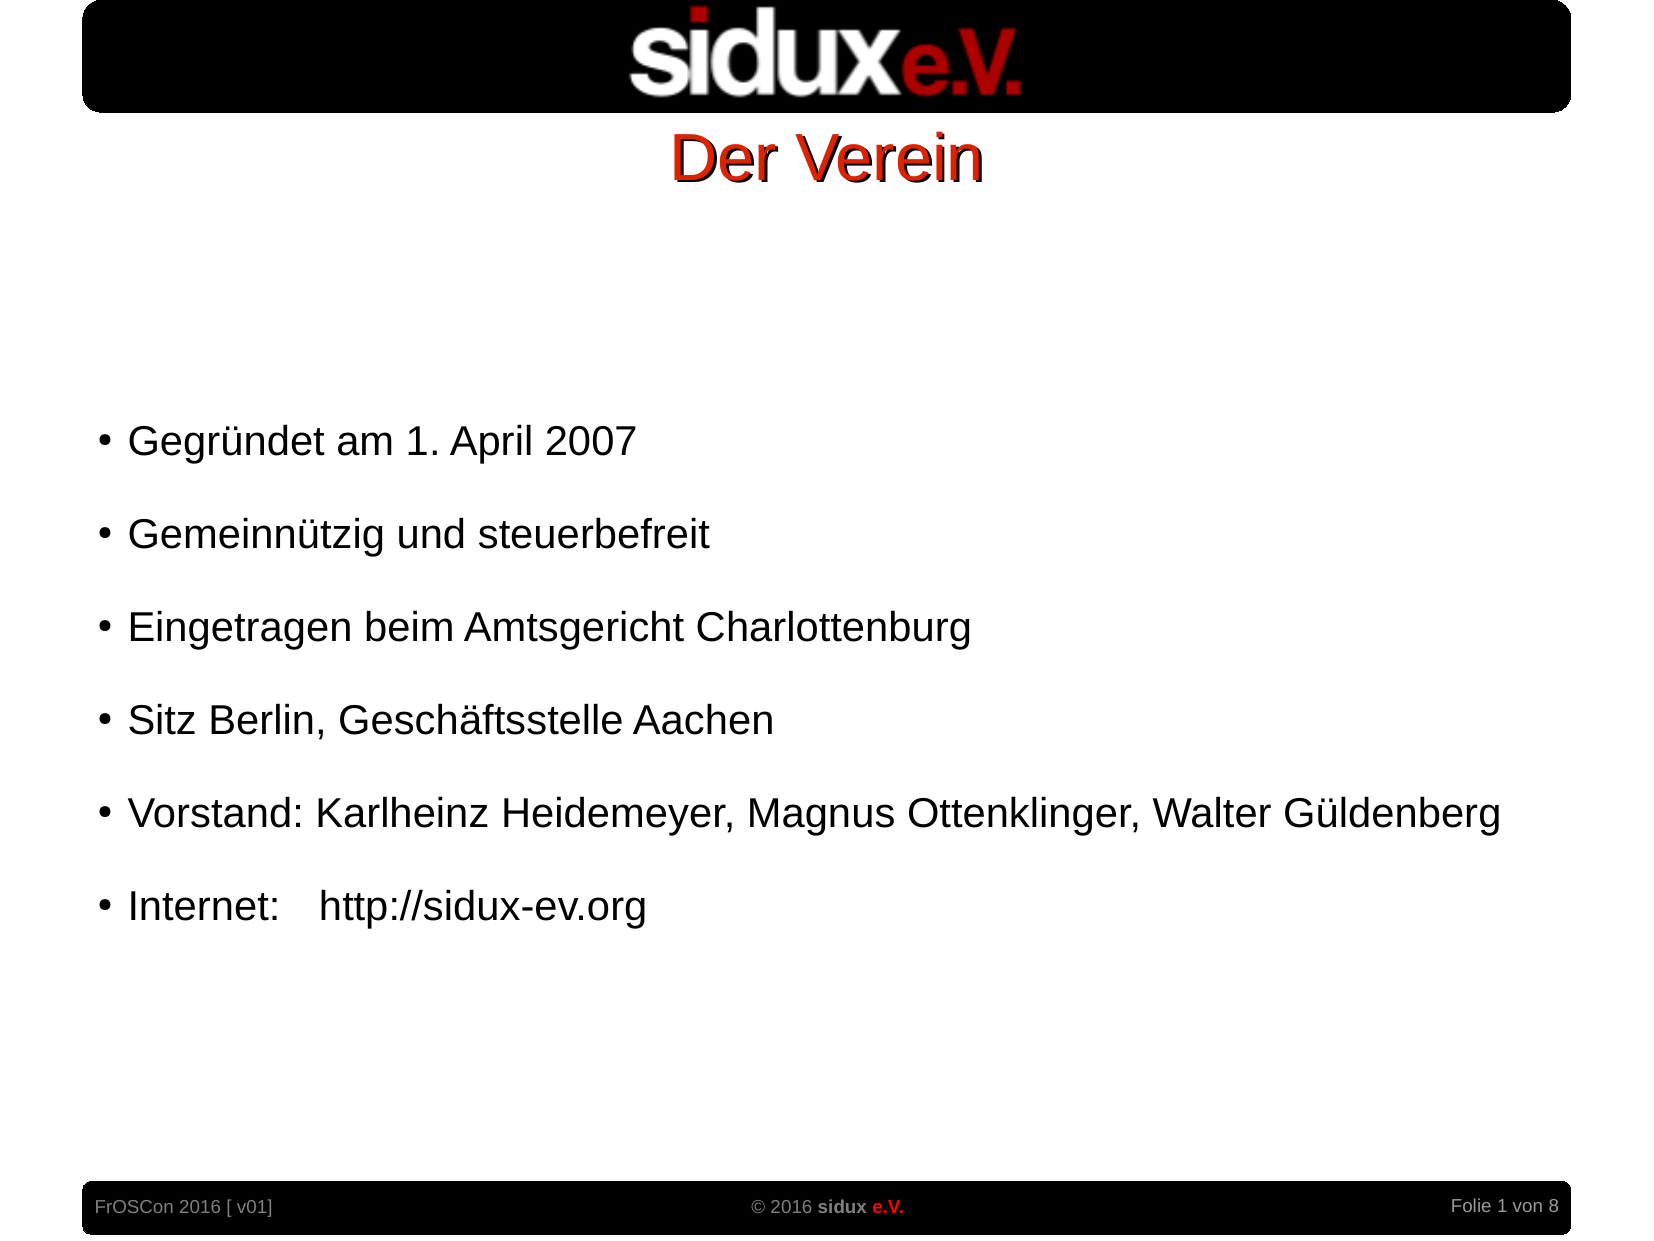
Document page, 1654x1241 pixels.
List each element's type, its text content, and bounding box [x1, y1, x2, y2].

text_box Der Verein [82, 112, 1571, 213]
text_box Gegründet am 1. April 2007 Gemeinnützig und steuerbefreit Eingetragen beim Amtsgericht Charlottenburg Sitz Berlin, Geschäftsstelle Aachen Vorstand: Karlheinz Heidemeyer, Magnus Ottenklinger, Walter Güldenberg Internet: http://sidux-ev.org [82, 224, 1571, 1170]
picture [609, 0, 1028, 110]
